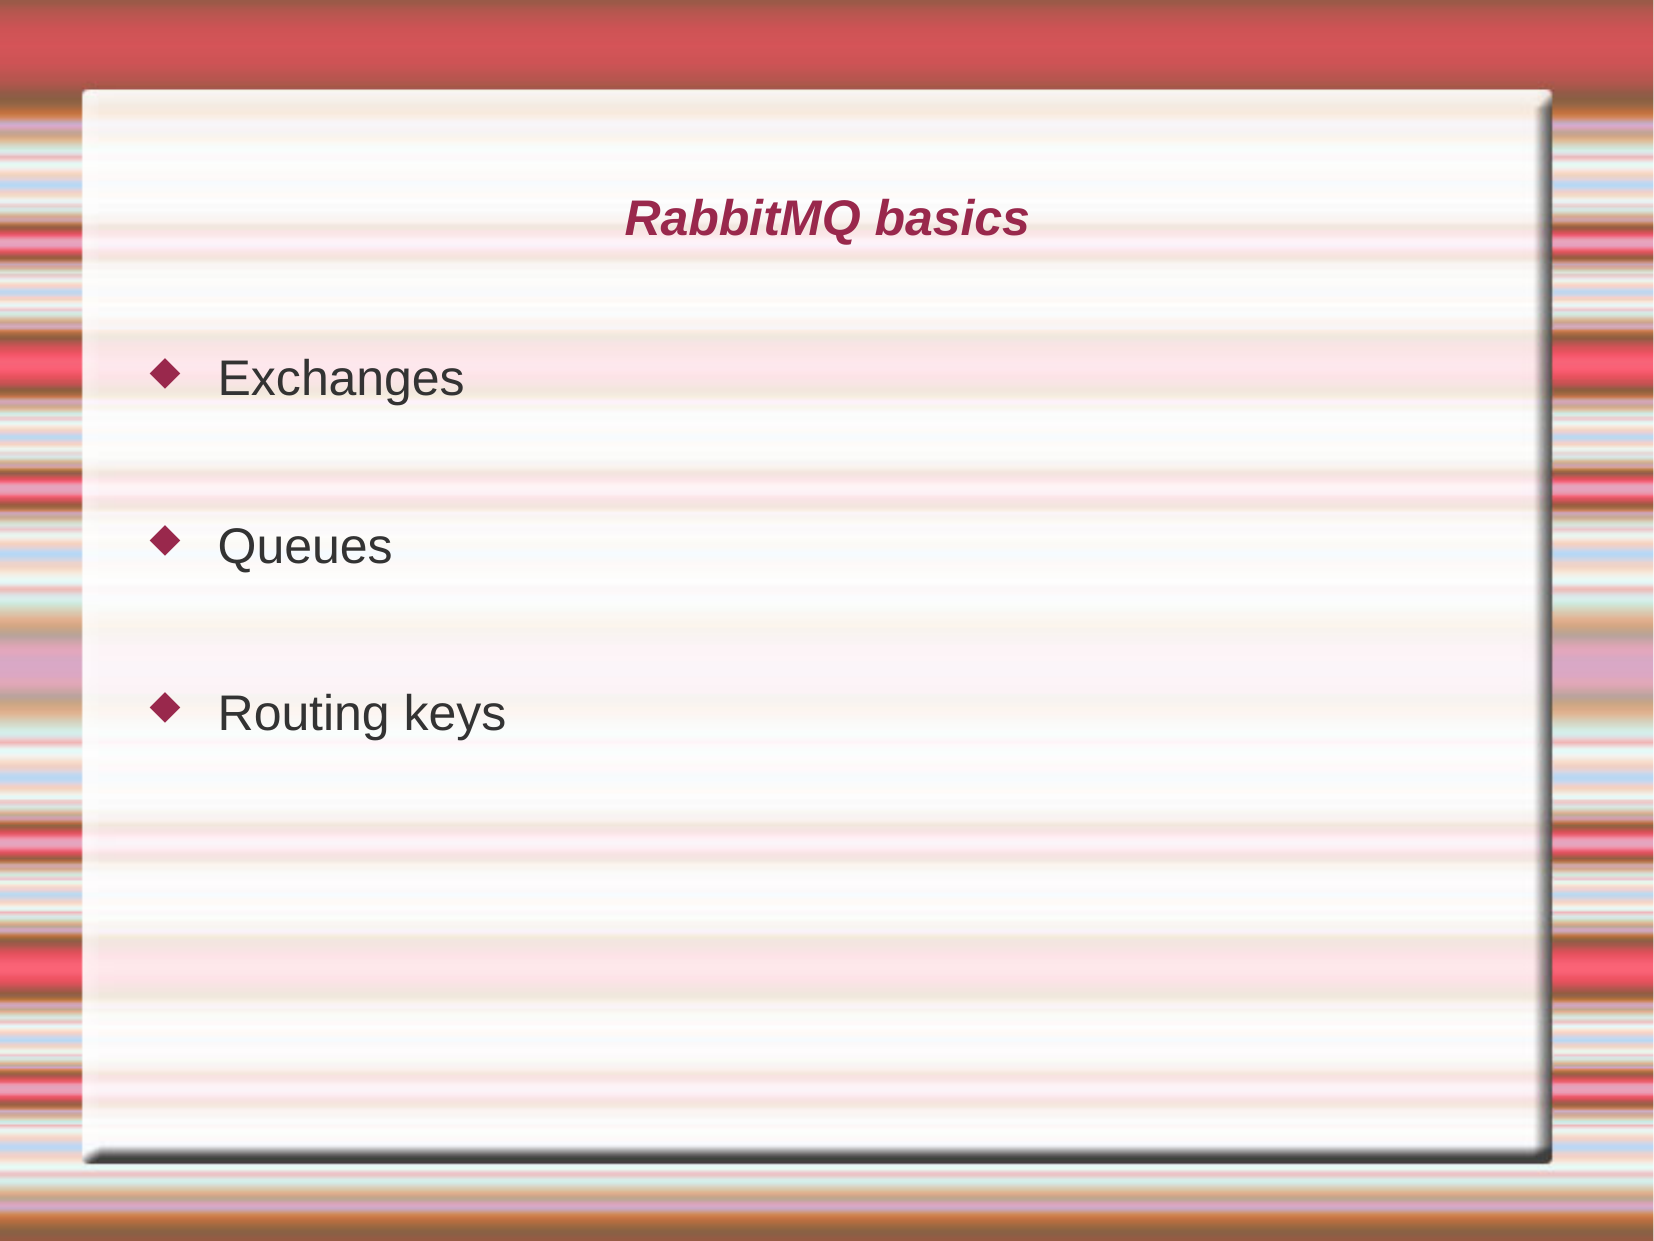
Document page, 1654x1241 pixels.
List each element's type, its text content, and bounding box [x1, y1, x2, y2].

title RabbitMQ basics [121, 114, 1534, 322]
picture [0, 0, 1654, 1241]
list Exchanges Queues Routing keys [134, 350, 1516, 1170]
